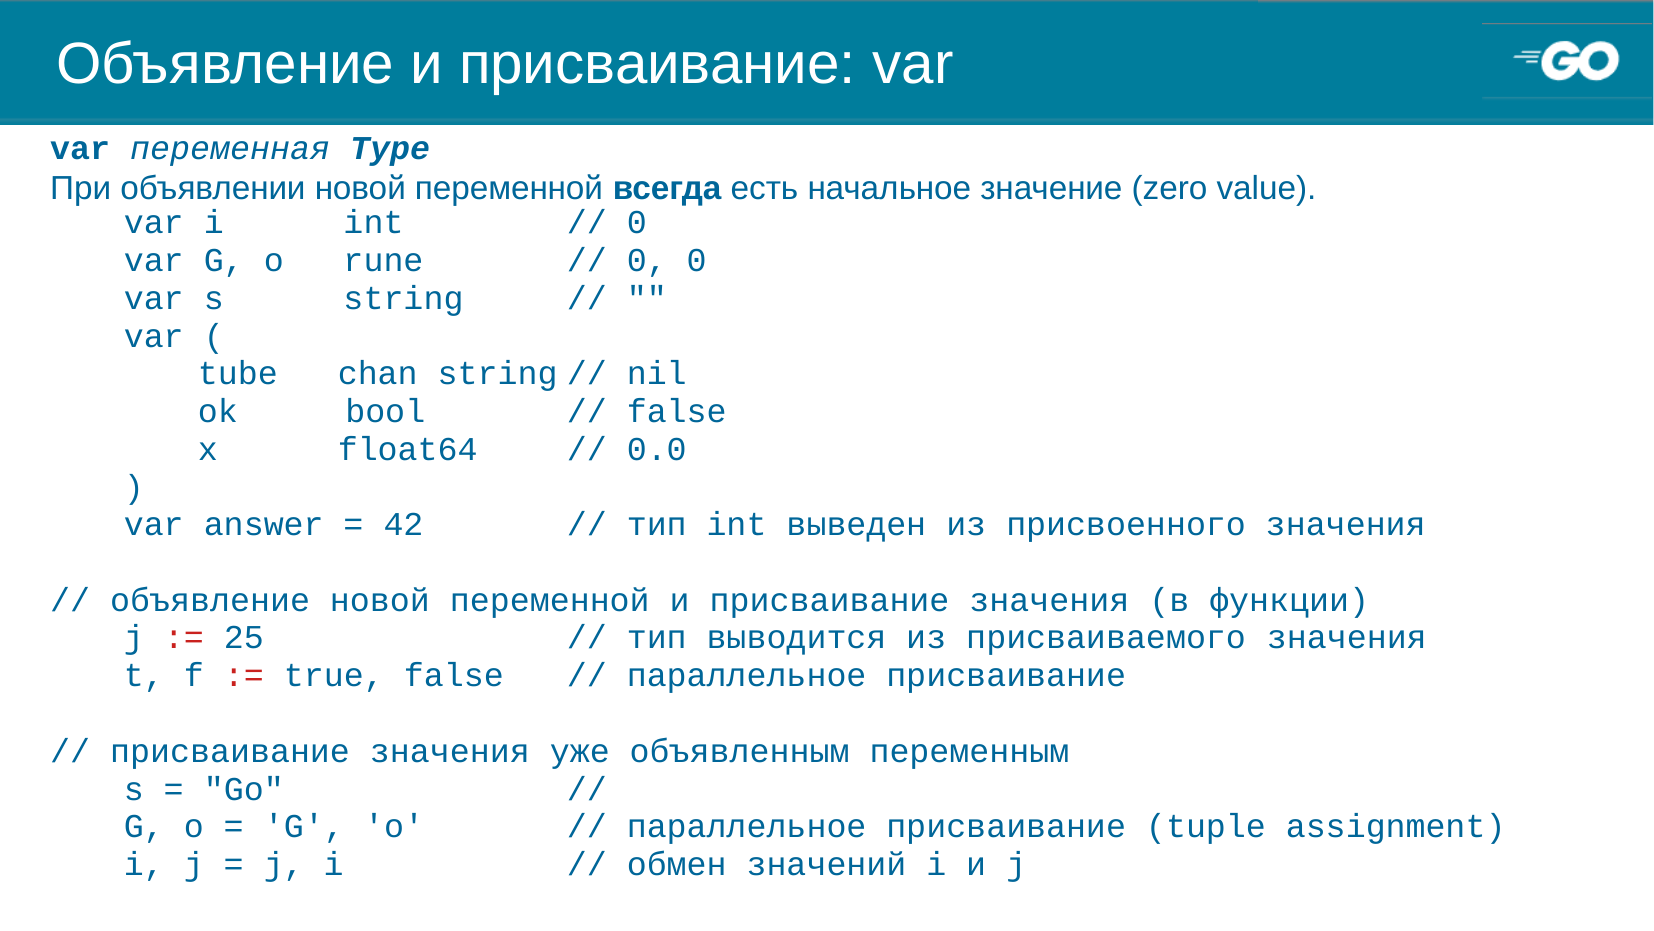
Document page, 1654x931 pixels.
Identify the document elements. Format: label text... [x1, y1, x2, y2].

text_box var переменная Type При объявлении новой переменной всегда есть начальное значение (zero value). var i int // 0 var G, o rune // 0, 0 var s string // "" var ( tube chan string // nil ok bool // false x float64 // 0.0 ) var answer = 42 // тип int выведен из присвоенного значения // объявление новой переменной и присваивание значения (в функции) j := 25 // тип выводится из присваиваемого значения t, f := true, false // параллельное присваивание // присваивание значения уже объявленным переменным s = "Go" // G, o = 'G', 'o' // параллельное присваивание (tuple assignment) i, j = j, i // обмен значений i и j [35, 124, 1619, 898]
text_box Объявление и присваивание: var [41, 23, 1495, 104]
picture [1542, 41, 1619, 81]
